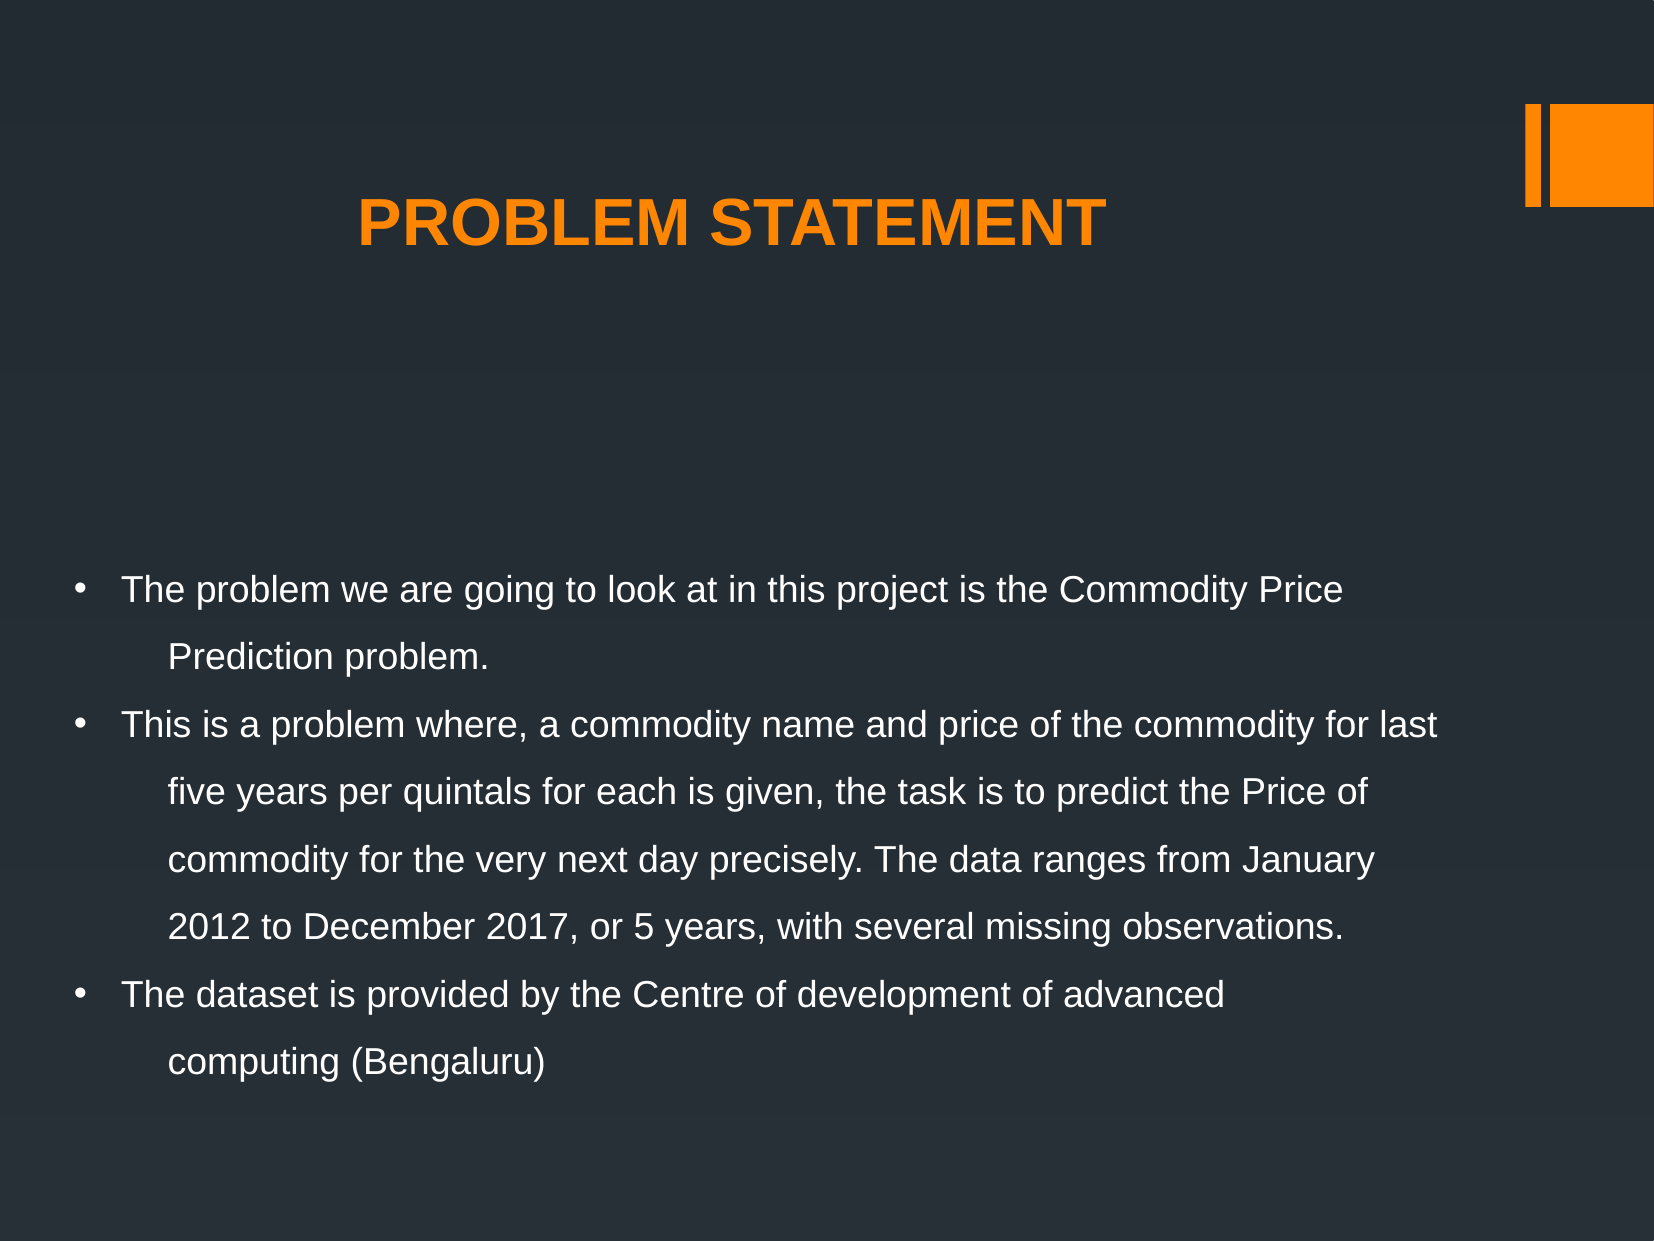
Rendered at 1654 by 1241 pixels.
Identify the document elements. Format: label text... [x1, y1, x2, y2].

text_box The problem we are going to look at in this project is the Commodity Price Prediction problem. This is a problem where, a commodity name and price of the commodity for last five years per quintals for each is given, the task is to predict the Price of commodity for the very next day precisely. The data ranges from January 2012 to December 2017, or 5 years, with several missing observations. The dataset is provided by the Centre of development of advanced computing (Bengaluru) [59, 490, 1465, 1158]
text_box PROBLEM STATEMENT [342, 171, 1130, 268]
